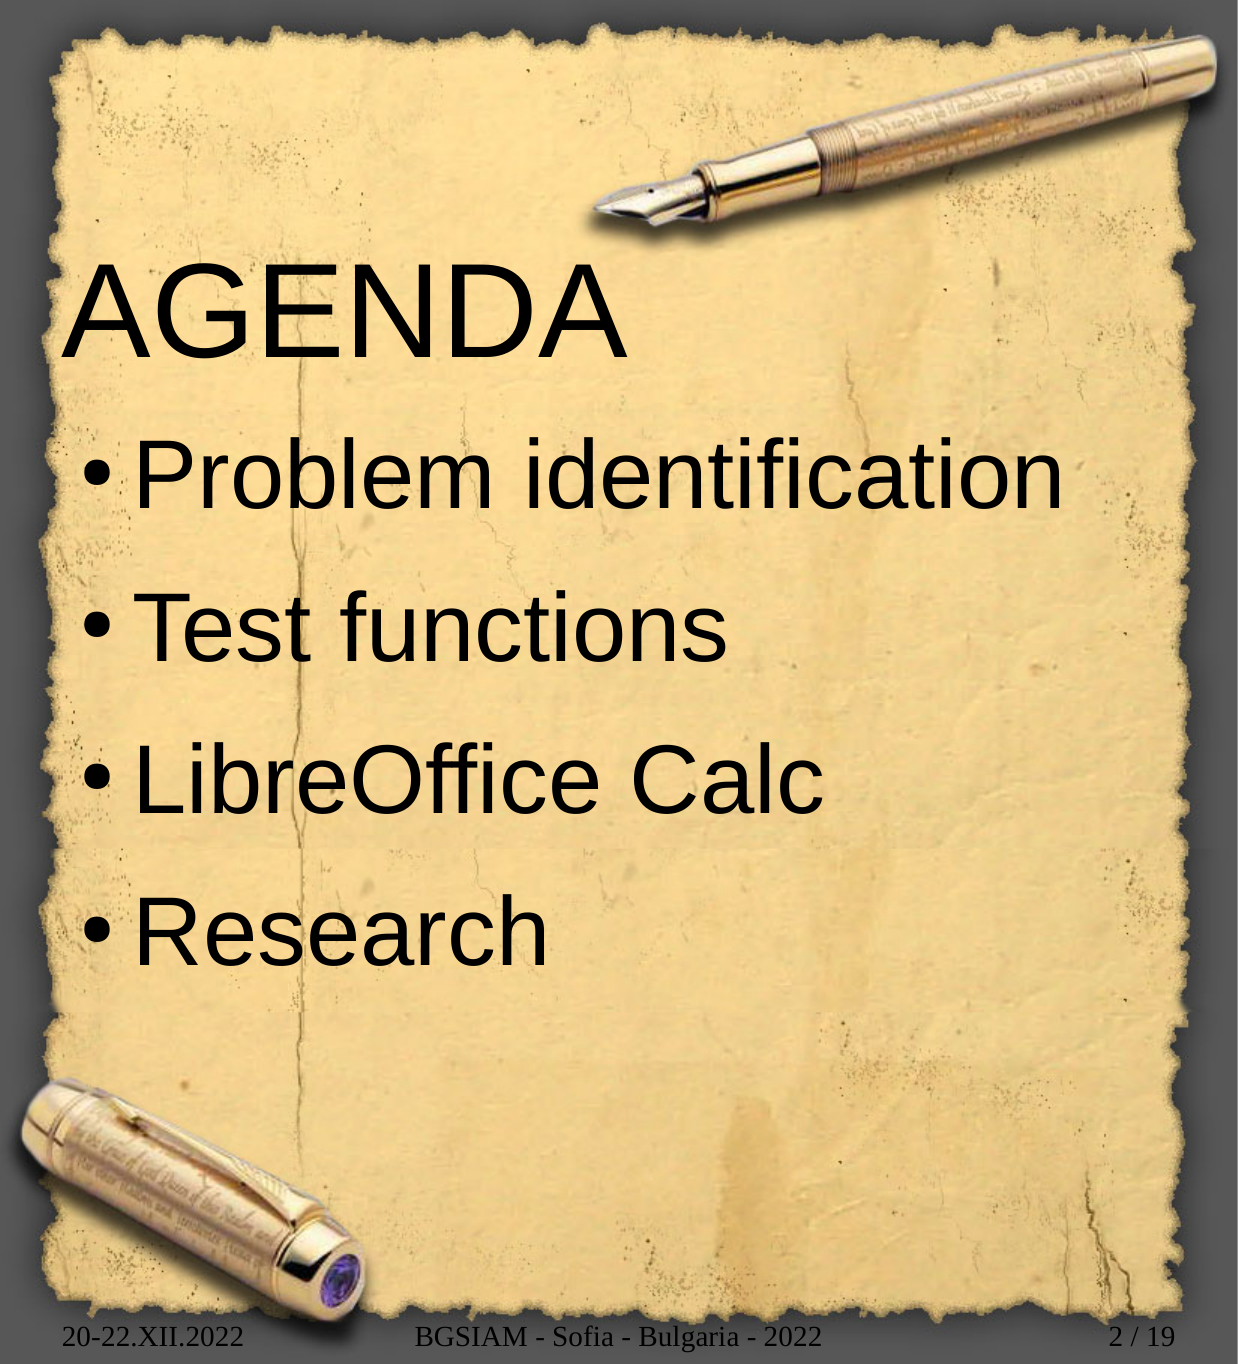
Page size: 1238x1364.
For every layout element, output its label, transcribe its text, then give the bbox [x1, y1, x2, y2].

picture [0, 0, 1238, 1364]
title Agenda [61, 236, 1176, 387]
list Problem identification Test functions LibreOffice Calc Research [61, 420, 1176, 1110]
